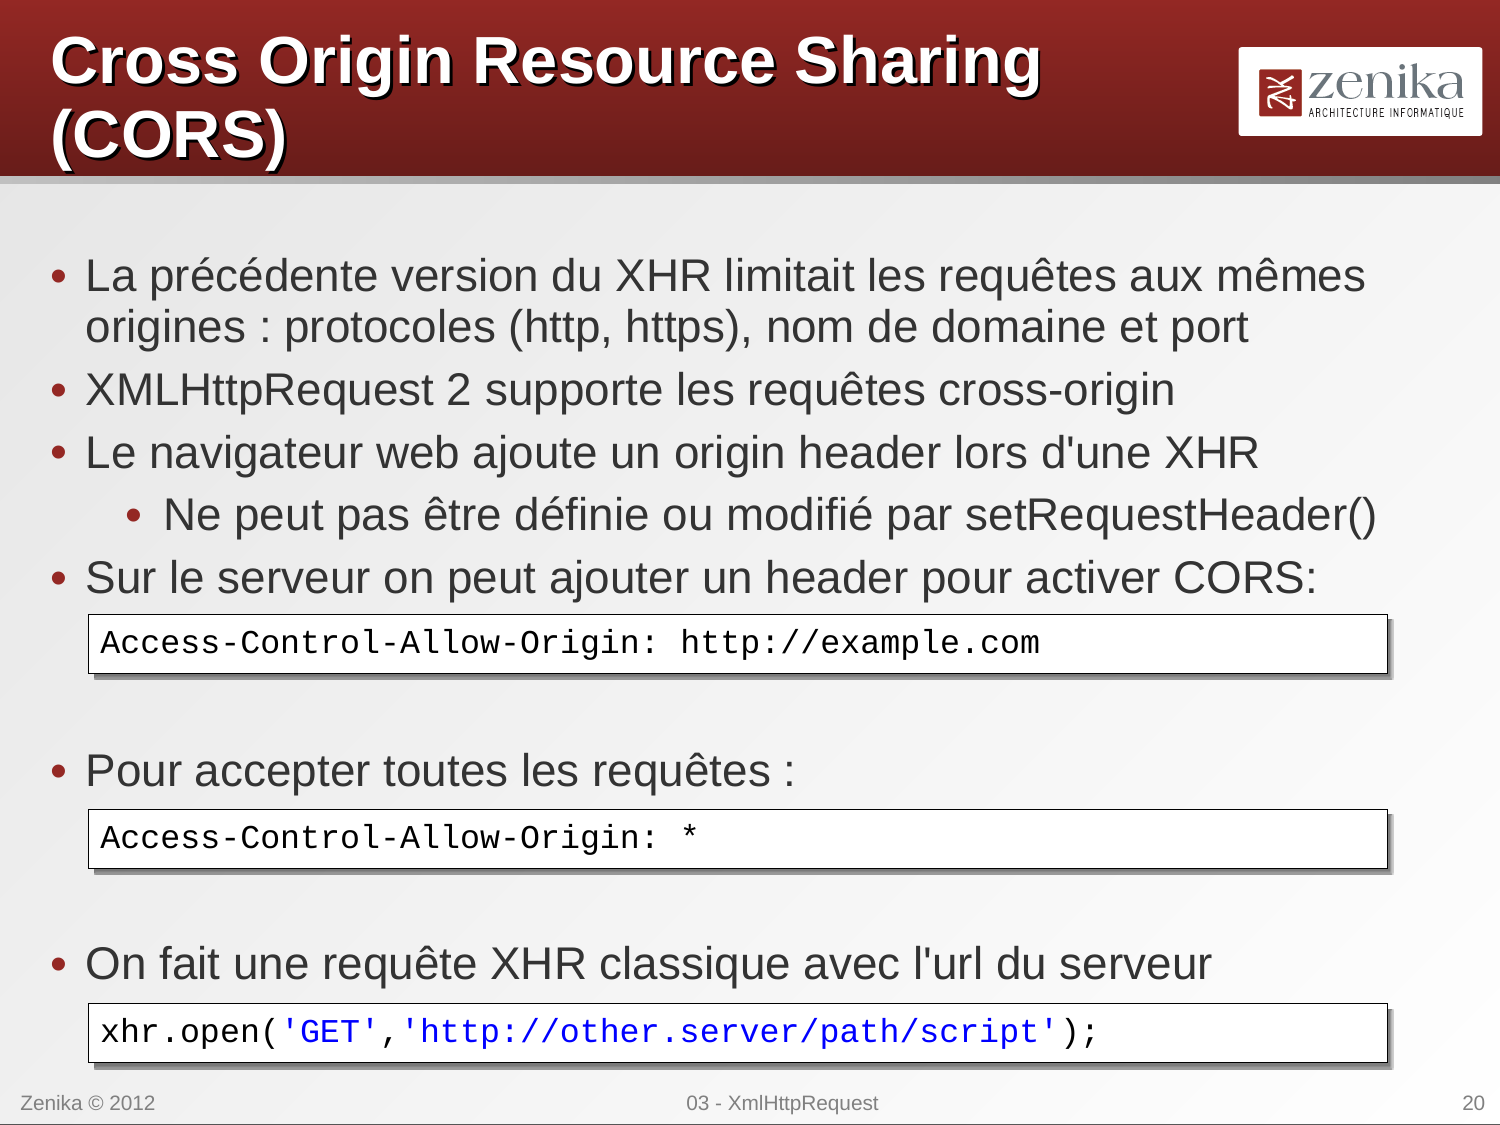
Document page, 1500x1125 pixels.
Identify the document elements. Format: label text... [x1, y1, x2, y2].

picture [1257, 58, 1464, 125]
list La précédente version du XHR limitait les requêtes aux mêmes origines : protocoles (http, https), nom de domaine et port XMLHttpRequest 2 supporte les requêtes cross-origin Le navigateur web ajoute un origin header lors d'une XHR Ne peut pas être définie ou modifié par setRequestHeader() Sur le serveur on peut ajouter un header pour activer CORS: Pour accepter toutes les requêtes : On fait une requête XHR classique avec l'url du serveur [50, 249, 1435, 1064]
text_box xhr.open('GET','http://other.server/path/script'); [88, 1003, 1388, 1063]
text_box Access-Control-Allow-Origin: http://example.com [88, 614, 1388, 674]
text_box Access-Control-Allow-Origin: * [88, 809, 1388, 869]
title Cross Origin Resource Sharing (CORS) [50, 22, 1206, 173]
